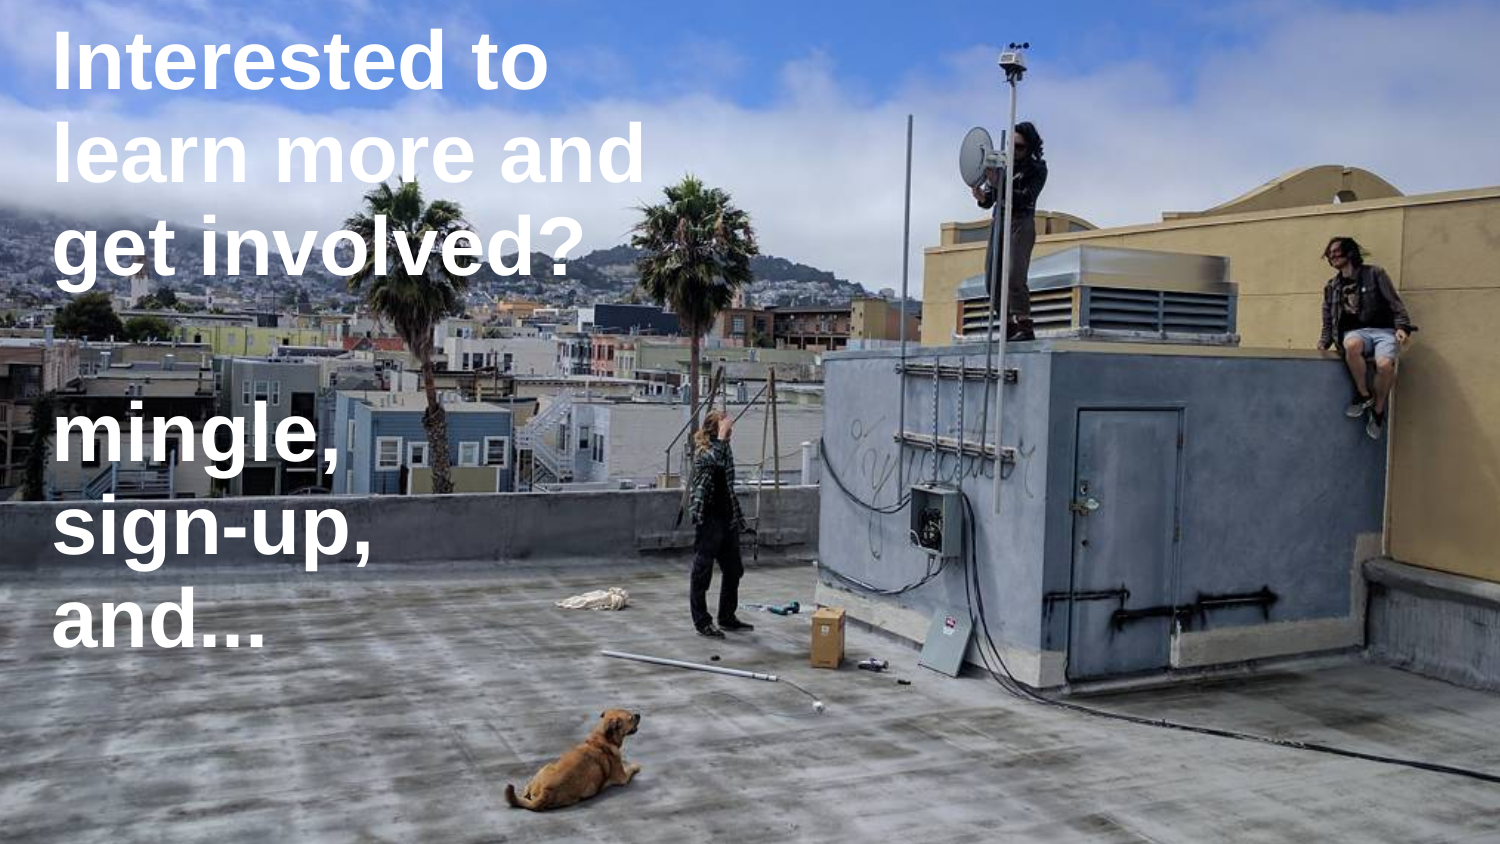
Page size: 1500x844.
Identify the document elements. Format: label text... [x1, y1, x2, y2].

title Interested to learn more and get involved? mingle, sign-up, and... [51, 14, 1449, 844]
picture [0, 0, 1500, 844]
